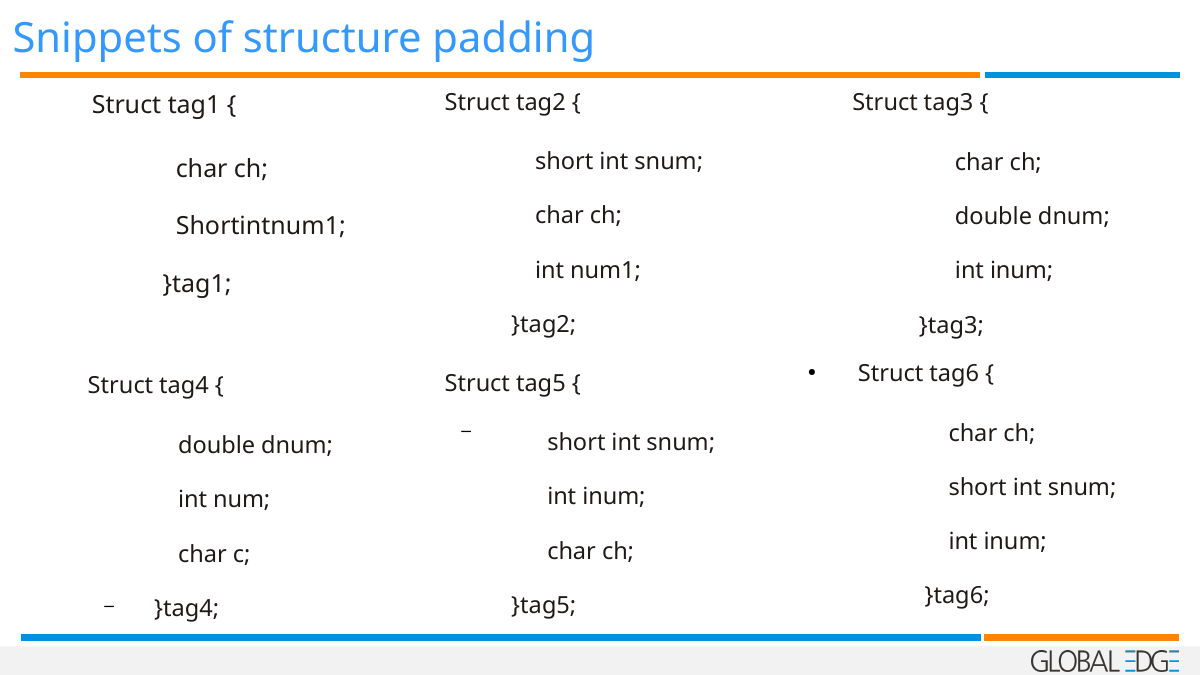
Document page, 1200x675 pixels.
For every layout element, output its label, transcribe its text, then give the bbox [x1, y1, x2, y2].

list Struct tag2 { short int snum; char ch; int num1; }tag2; [377, 84, 780, 343]
list Struct tag5 { short int snum; int inum; char ch; }tag5; [377, 366, 775, 624]
list Struct tag1 { char ch; Shortintnum1; }tag1; [21, 86, 378, 345]
title Snippets of structure padding [12, 9, 1088, 63]
list Struct tag4 { double dnum; int num; char c; }tag4; [21, 369, 378, 627]
list Struct tag6 { char ch; short int snum; int inum; }tag6; [791, 356, 1182, 615]
picture [1031, 650, 1179, 672]
list Struct tag3 { char ch; double dnum; int inum; }tag3; [785, 85, 1176, 344]
